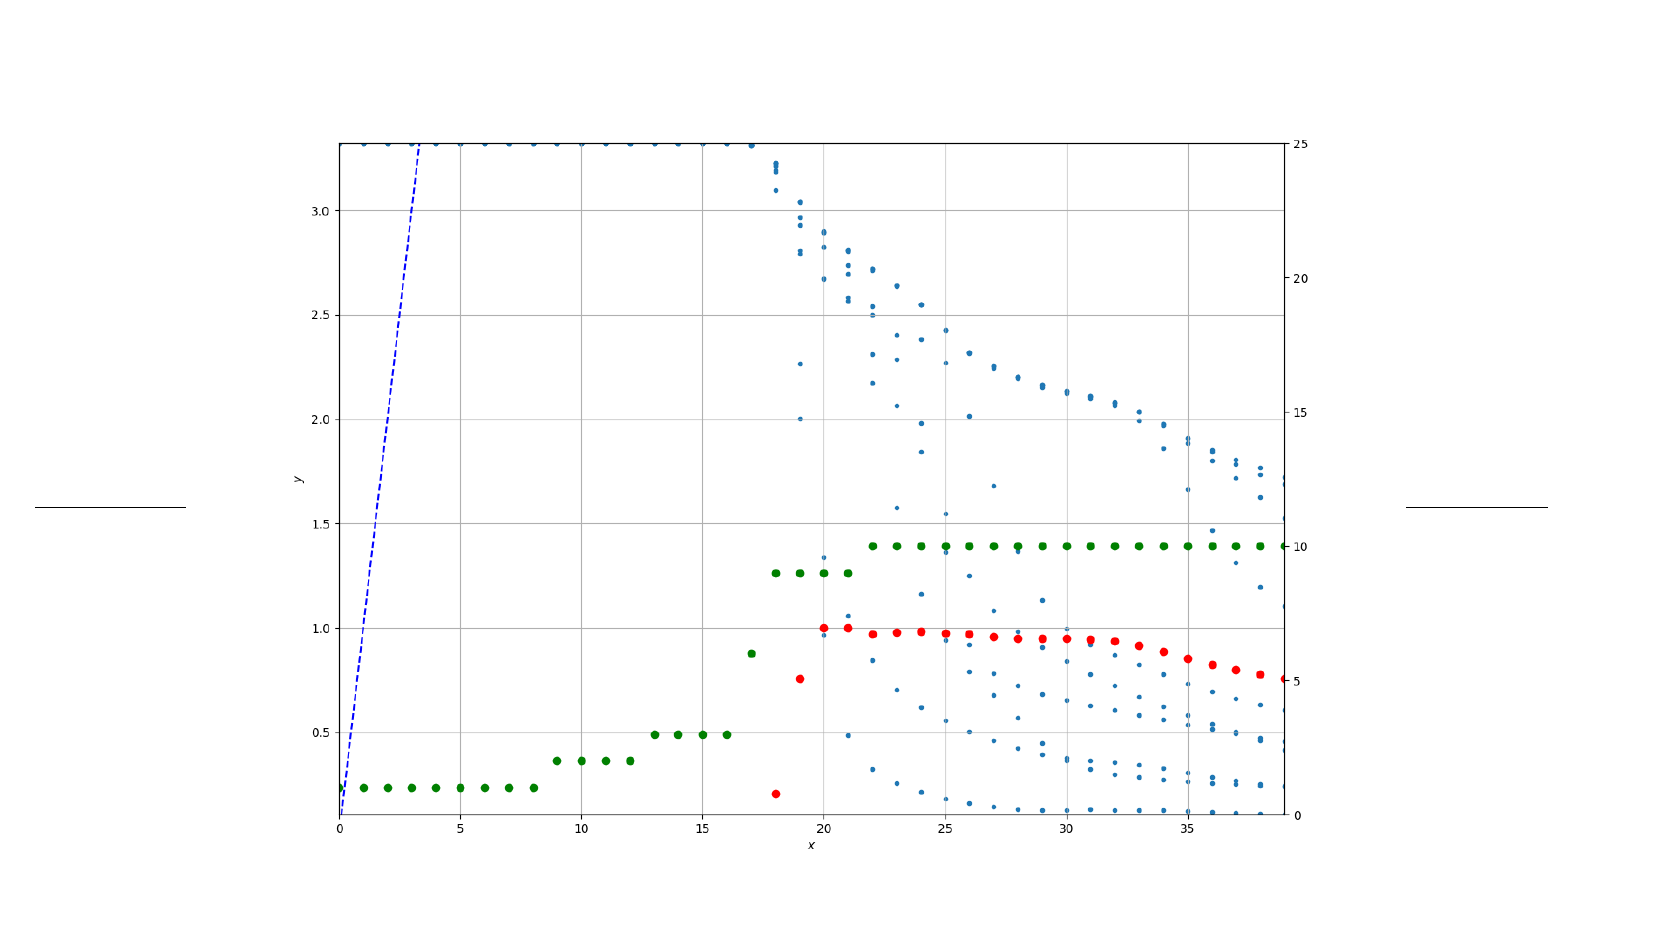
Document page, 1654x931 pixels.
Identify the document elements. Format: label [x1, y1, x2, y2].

picture [186, 38, 1406, 910]
